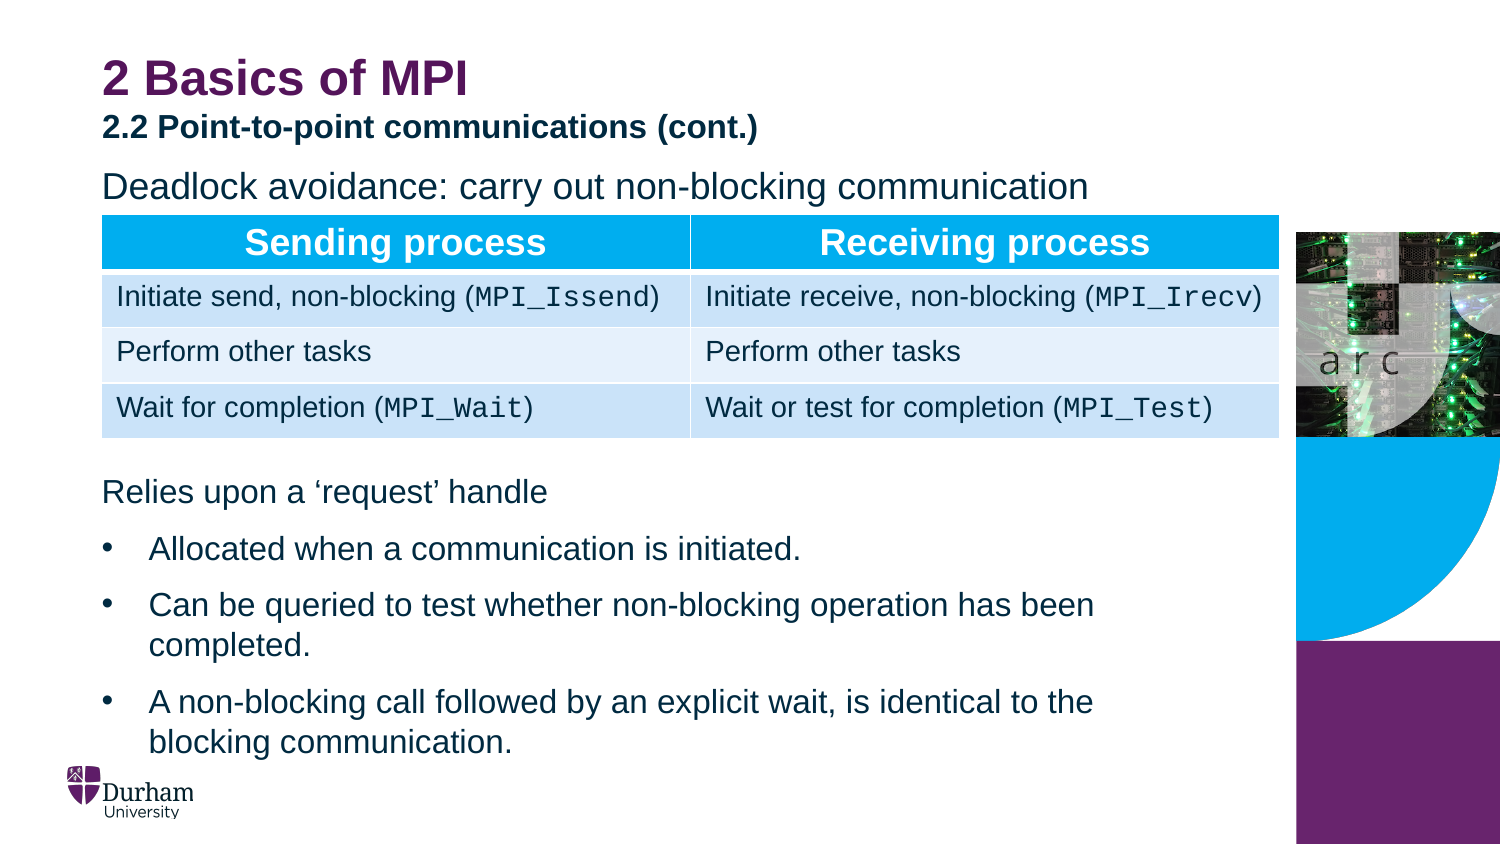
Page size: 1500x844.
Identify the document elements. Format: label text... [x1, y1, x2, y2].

picture [1296, 232, 1500, 436]
table_cell Perform other tasks [102, 328, 690, 382]
table_header Sending process [102, 215, 690, 269]
table_cell Initiate send, non-blocking (MPI_Issend) [102, 275, 690, 327]
title 2 Basics of MPI 2.2 Point-to-point communications (cont.) [101, 45, 1399, 187]
table_cell Wait or test for completion (MPI_Test) [691, 384, 1279, 438]
list Deadlock avoidance: carry out non-blocking communication Relies upon a ‘request’ handle Allocated when a communication is initiated. Can be queried to test whether non-blocking operation has been completed. A non-blocking call followed by an explicit wait, is identical to the blocking communication. [101, 440, 1215, 747]
table_cell Wait for completion (MPI_Wait) [102, 384, 690, 438]
list Deadlock avoidance: carry out non-blocking communication Relies upon a ‘request’ handle Allocated when a communication is initiated. Can be queried to test whether non-blocking operation has been completed. A non-blocking call followed by an explicit wait, is identical to the blocking communication. [101, 161, 1215, 213]
table_header Receiving process [691, 215, 1279, 269]
text_box [1296, 640, 1500, 844]
picture [67, 766, 193, 819]
picture [1332, 467, 1500, 640]
table_cell Perform other tasks [691, 328, 1279, 382]
table_cell Initiate receive, non-blocking (MPI_Irecv) [691, 275, 1279, 327]
